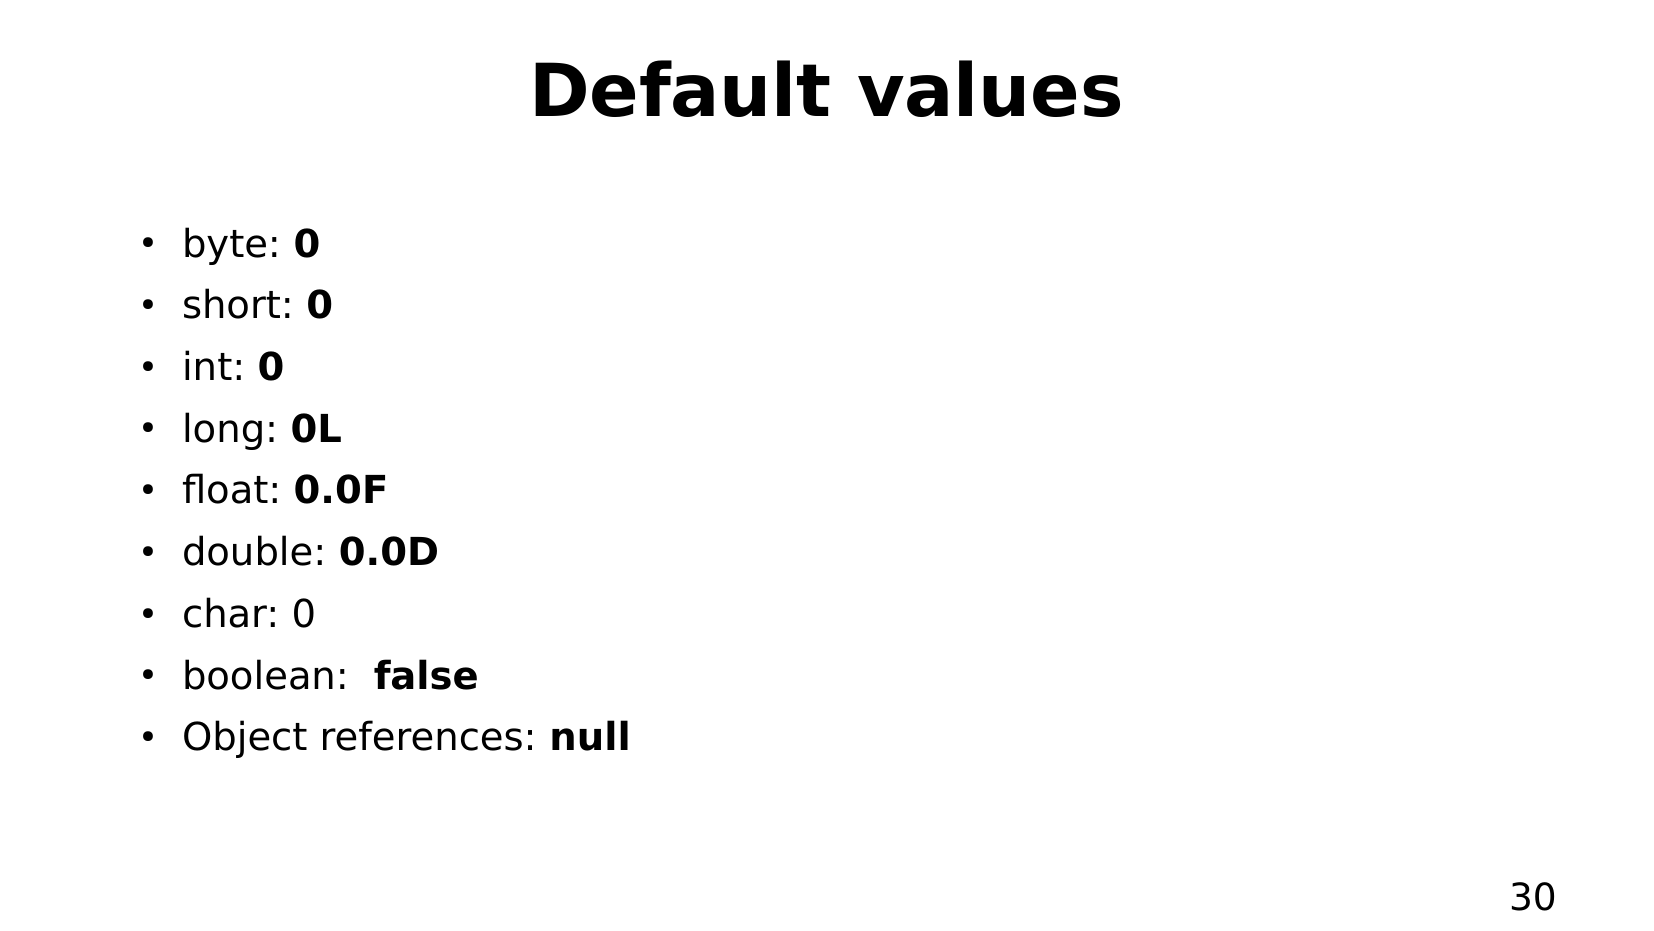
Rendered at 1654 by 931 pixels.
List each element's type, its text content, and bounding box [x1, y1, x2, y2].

title Default values [82, 37, 1571, 147]
list byte: 0 short: 0 int: 0 long: 0L float: 0.0F double: 0.0D char: 0 boolean: false Object references: null [127, 221, 1571, 761]
